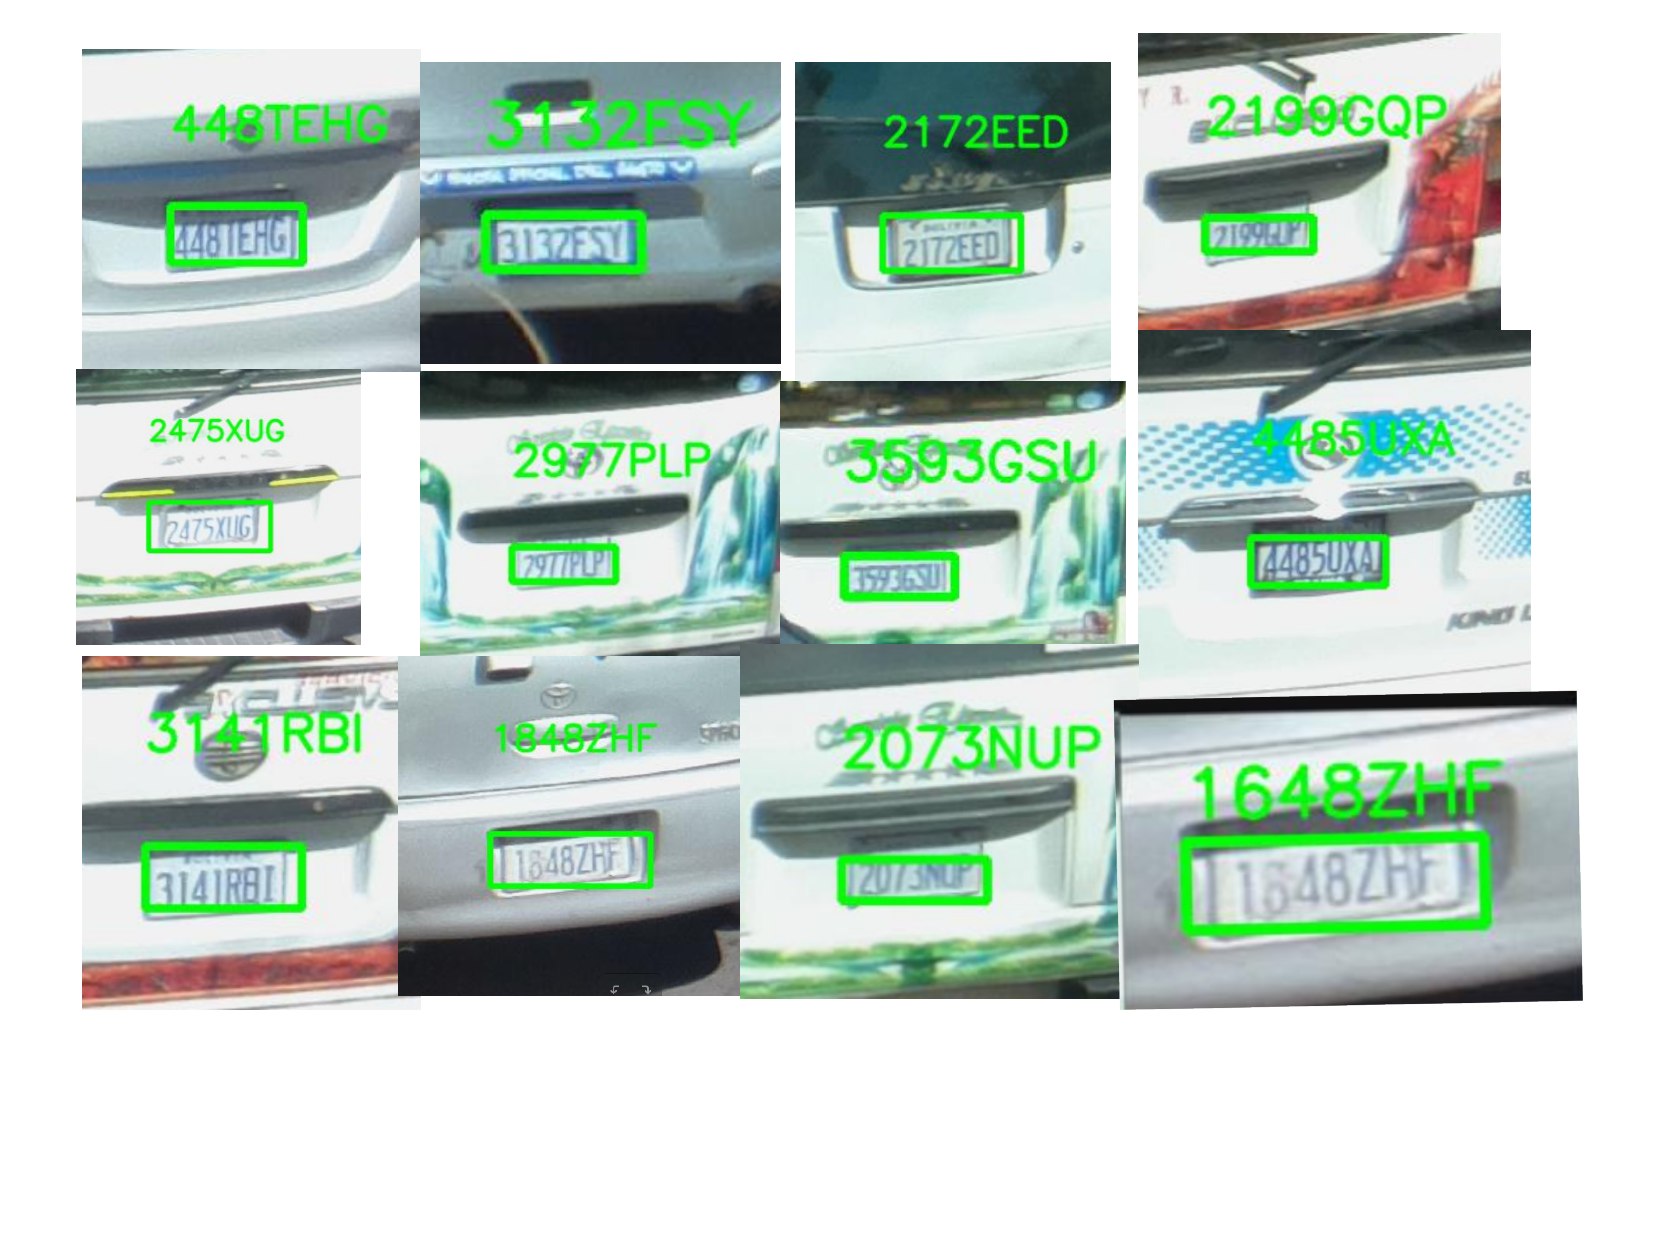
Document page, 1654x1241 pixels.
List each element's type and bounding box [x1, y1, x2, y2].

picture [76, 33, 1583, 1010]
